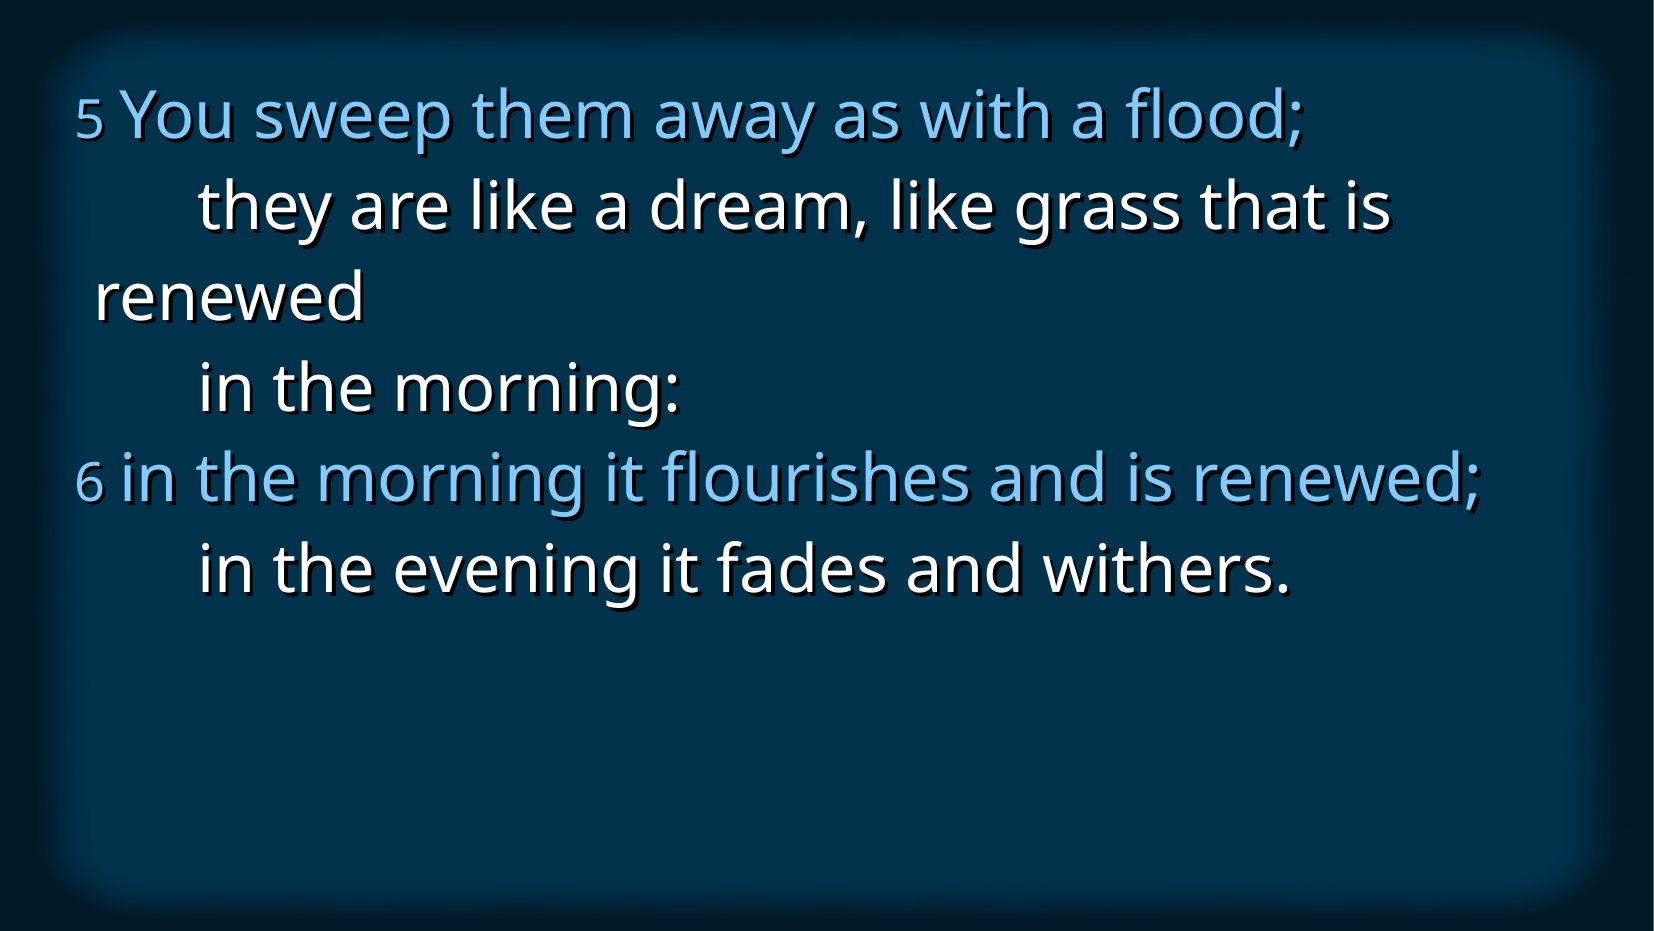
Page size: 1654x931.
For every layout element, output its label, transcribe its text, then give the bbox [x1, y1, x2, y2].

text_box 5 You sweep them away as with a flood; they are like a dream, like grass that is renewed in the morning: 6 in the morning it flourishes and is renewed; in the evening it fades and withers. [60, 60, 1606, 519]
picture [0, 0, 1654, 931]
